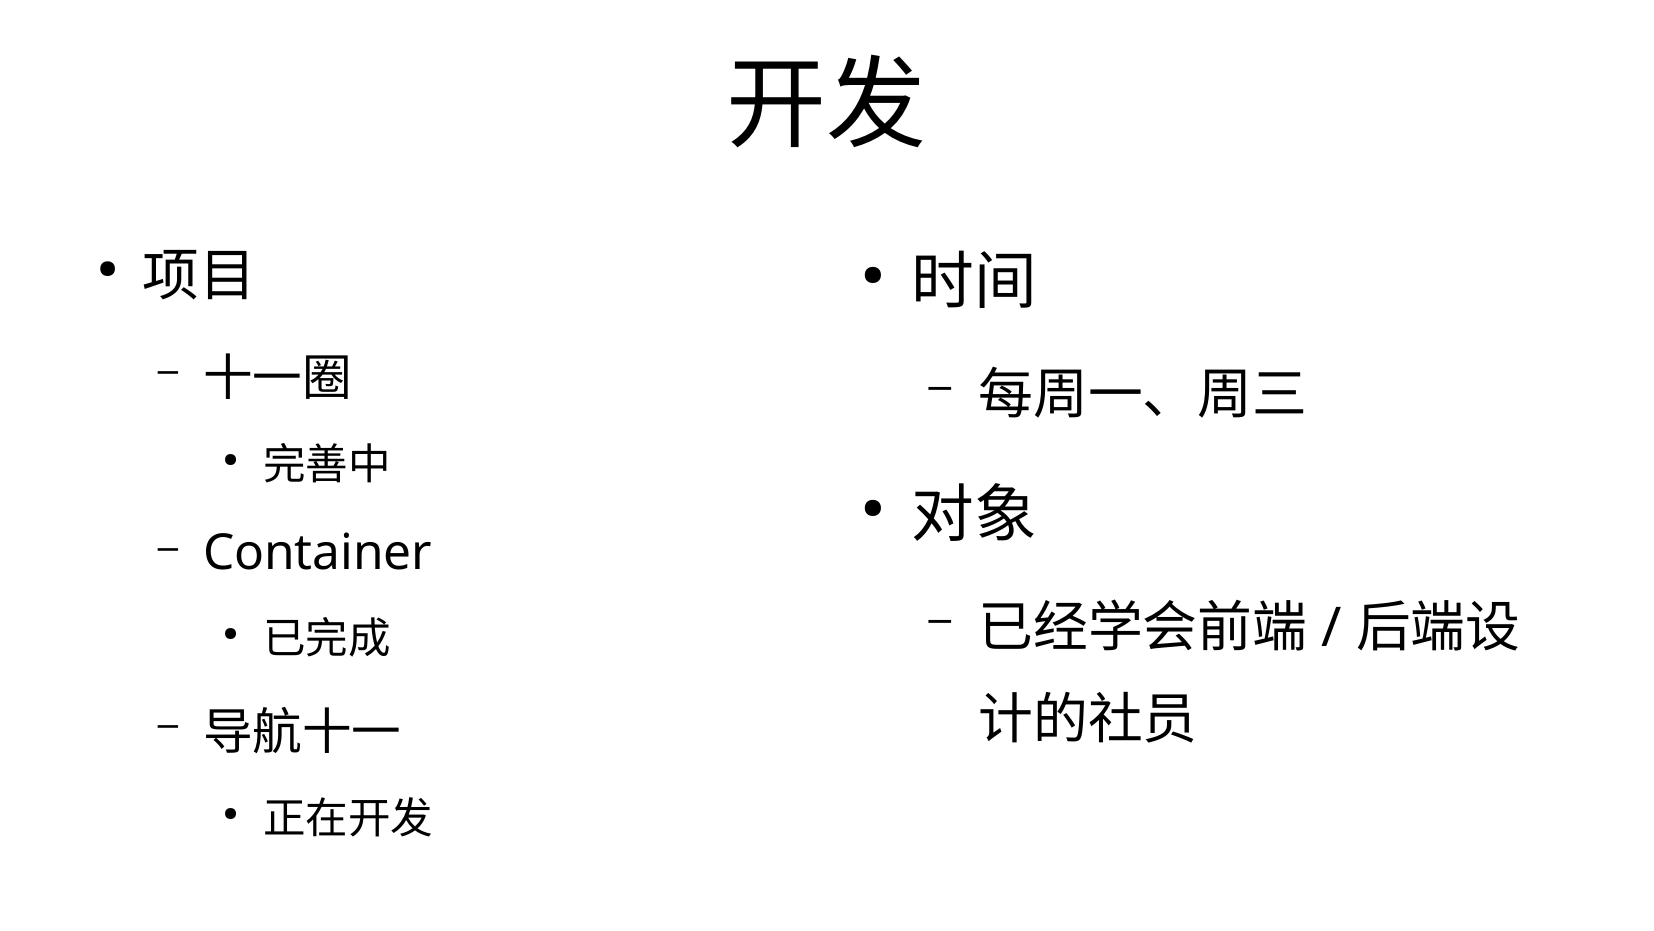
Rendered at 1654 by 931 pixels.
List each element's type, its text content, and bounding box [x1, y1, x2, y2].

list 项目 十一圈 完善中 Container 已完成 导航十一 正在开发 [82, 217, 809, 851]
list 时间 每周一、周三 对象 已经学会前端/后端设计的社员 [845, 217, 1572, 758]
title 开发 [82, 37, 1571, 193]
